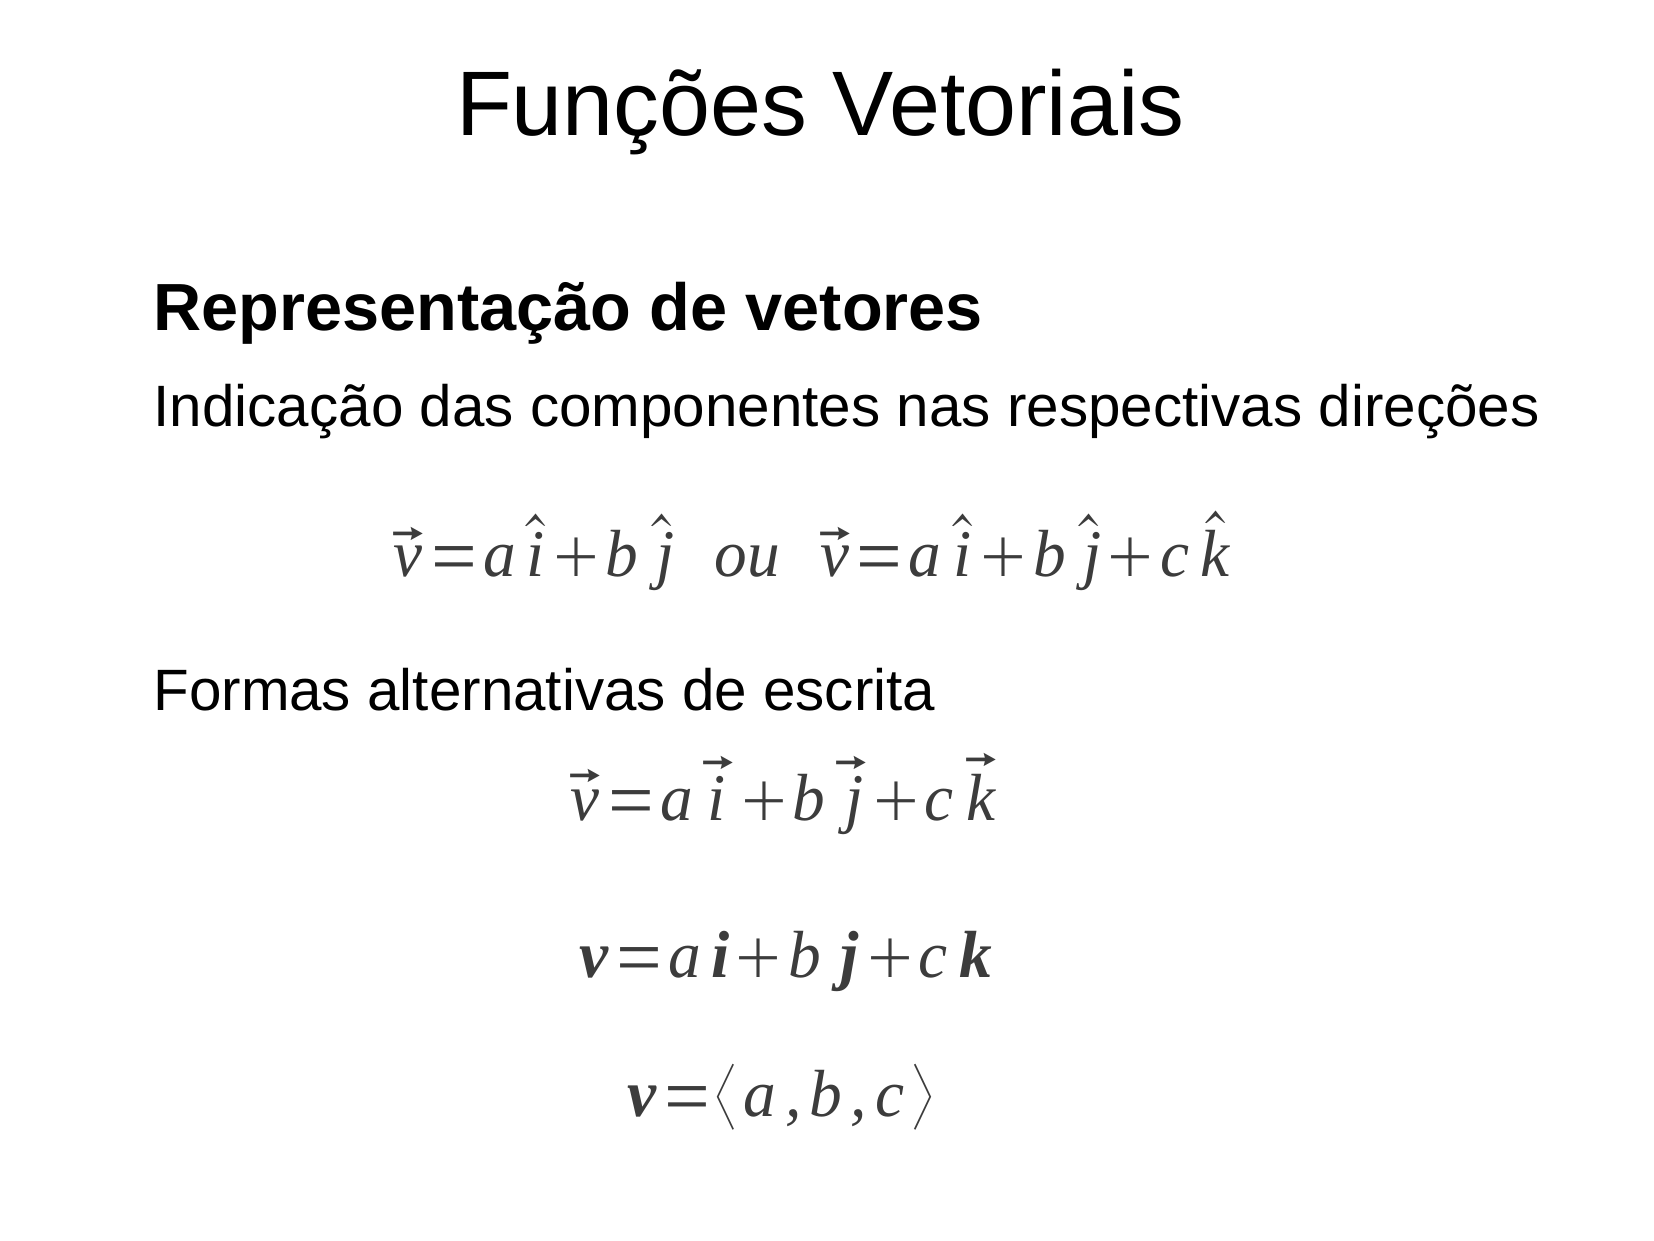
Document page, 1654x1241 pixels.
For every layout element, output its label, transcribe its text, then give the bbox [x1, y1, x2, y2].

chart [618, 1057, 939, 1134]
chart [570, 918, 999, 993]
chart [383, 507, 1235, 592]
title Funções Vetoriais [76, 0, 1566, 208]
list Representação de vetores Indicação das componentes nas respectivas direções Formas alternativas de escrita [82, 269, 1571, 1089]
chart [561, 750, 1004, 835]
